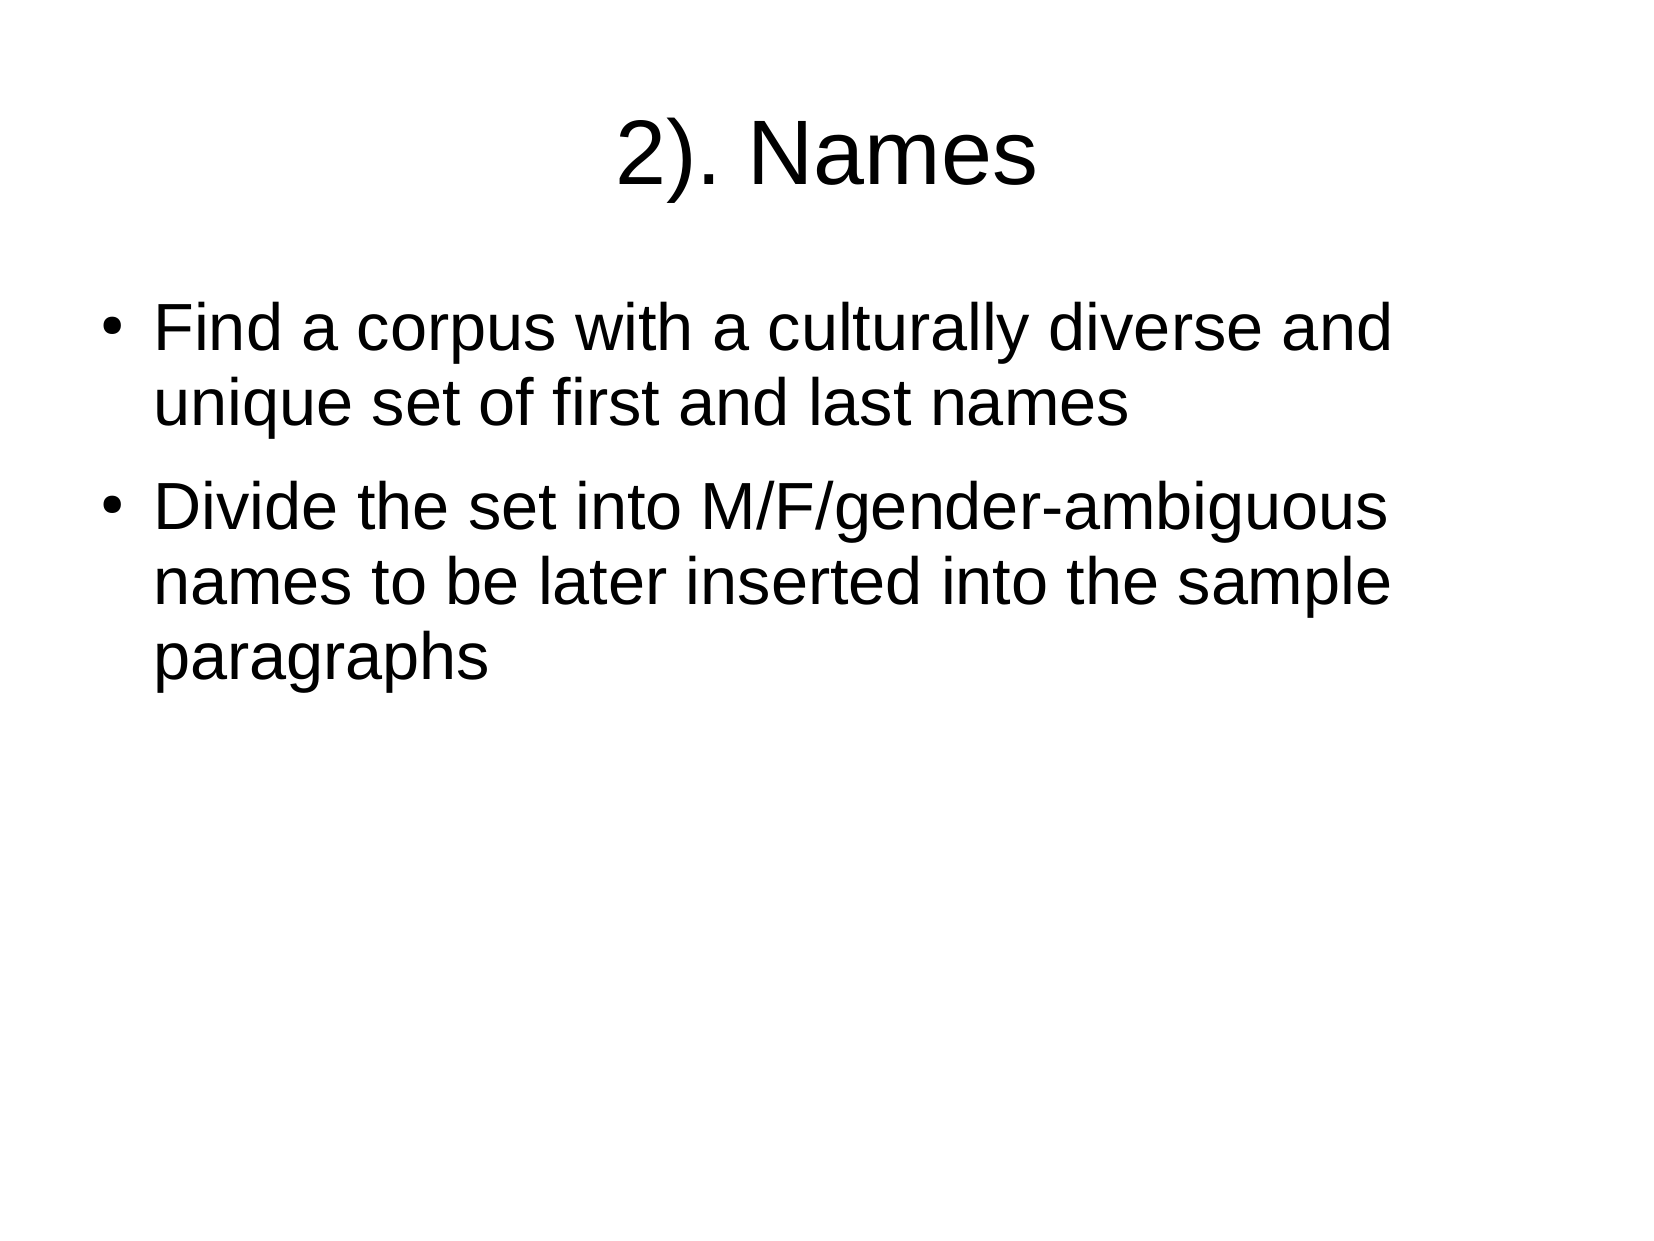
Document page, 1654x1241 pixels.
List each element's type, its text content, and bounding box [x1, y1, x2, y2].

title 2). Names [82, 49, 1571, 257]
list Find a corpus with a culturally diverse and unique set of first and last names Divide the set into M/F/gender-ambiguous names to be later inserted into the sample paragraphs [82, 290, 1571, 1010]
